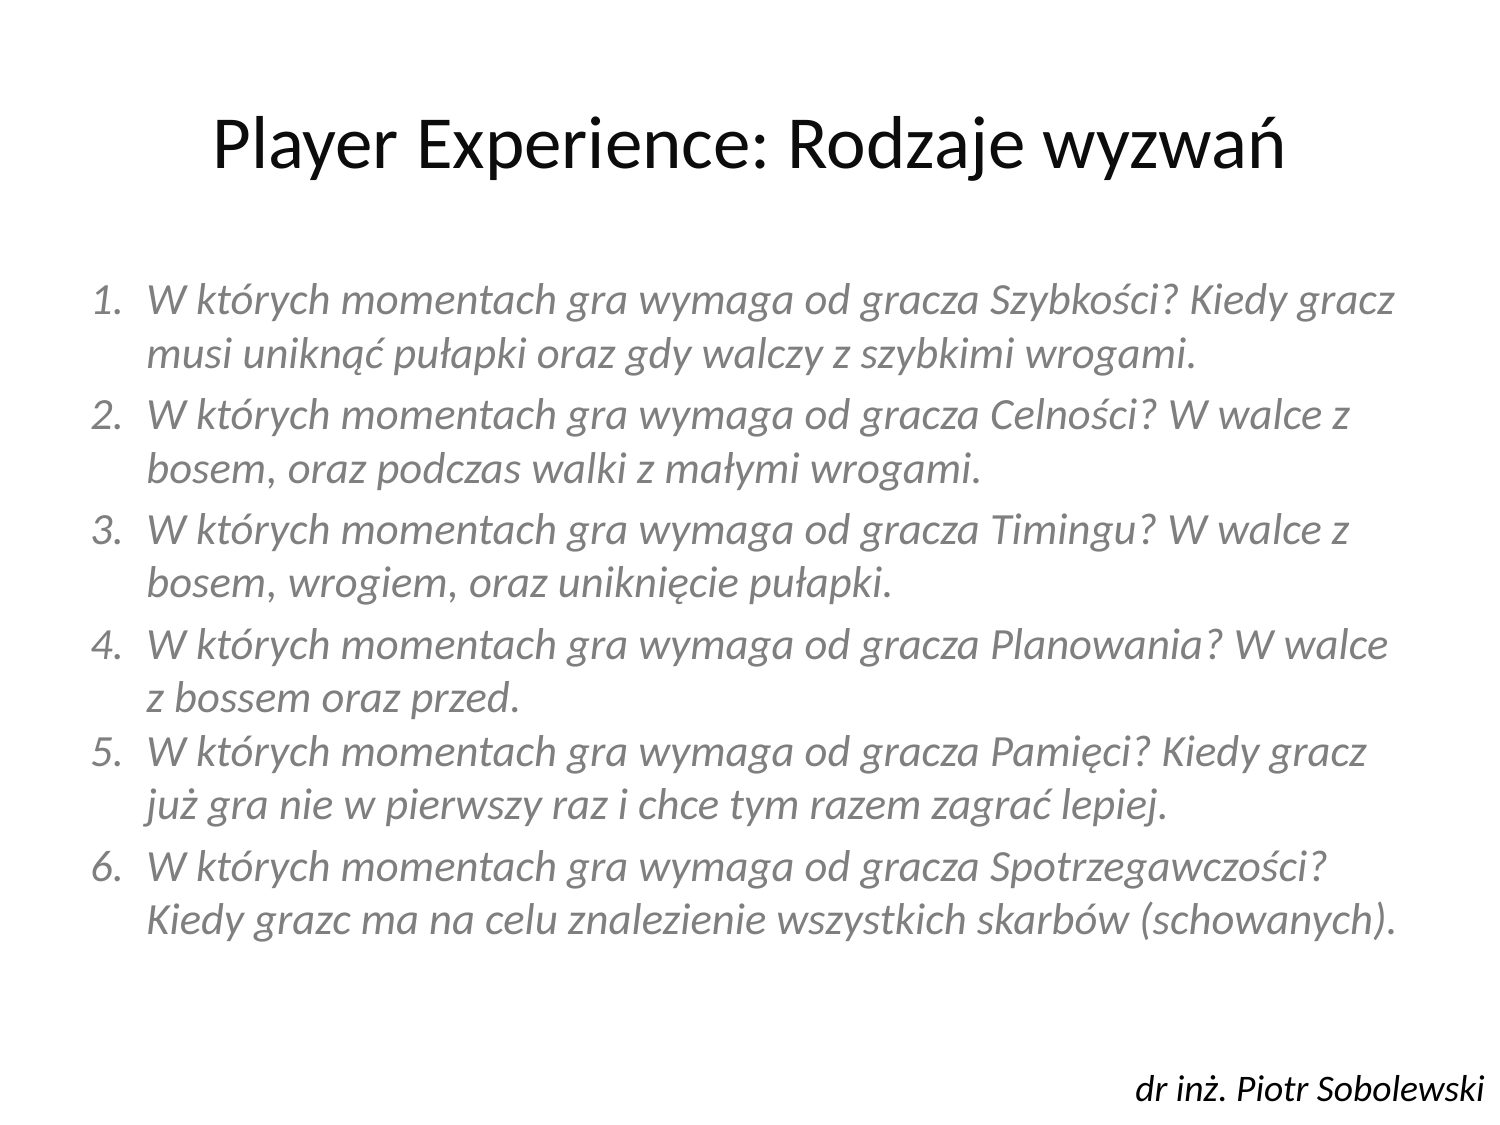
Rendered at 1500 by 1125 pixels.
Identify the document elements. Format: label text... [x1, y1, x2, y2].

list W których momentach gra wymaga od gracza Szybkości? Kiedy gracz musi uniknąć pułapki oraz gdy walczy z szybkimi wrogami. W których momentach gra wymaga od gracza Celności? W walce z bosem, oraz podczas walki z małymi wrogami. W których momentach gra wymaga od gracza Timingu? W walce z bosem, wrogiem, oraz uniknięcie pułapki. W których momentach gra wymaga od gracza Planowania? W walce z bossem oraz przed. W których momentach gra wymaga od gracza Pamięci? Kiedy gracz już gra nie w pierwszy raz i chce tym razem zagrać lepiej. W których momentach gra wymaga od gracza Spotrzegawczości? Kiedy grazc ma na celu znalezienie wszystkich skarbów (schowanych). [75, 262, 1425, 1005]
title Player Experience: Rodzaje wyzwań [75, 45, 1425, 233]
text_box dr inż. Piotr Sobolewski [823, 1049, 1500, 1125]
